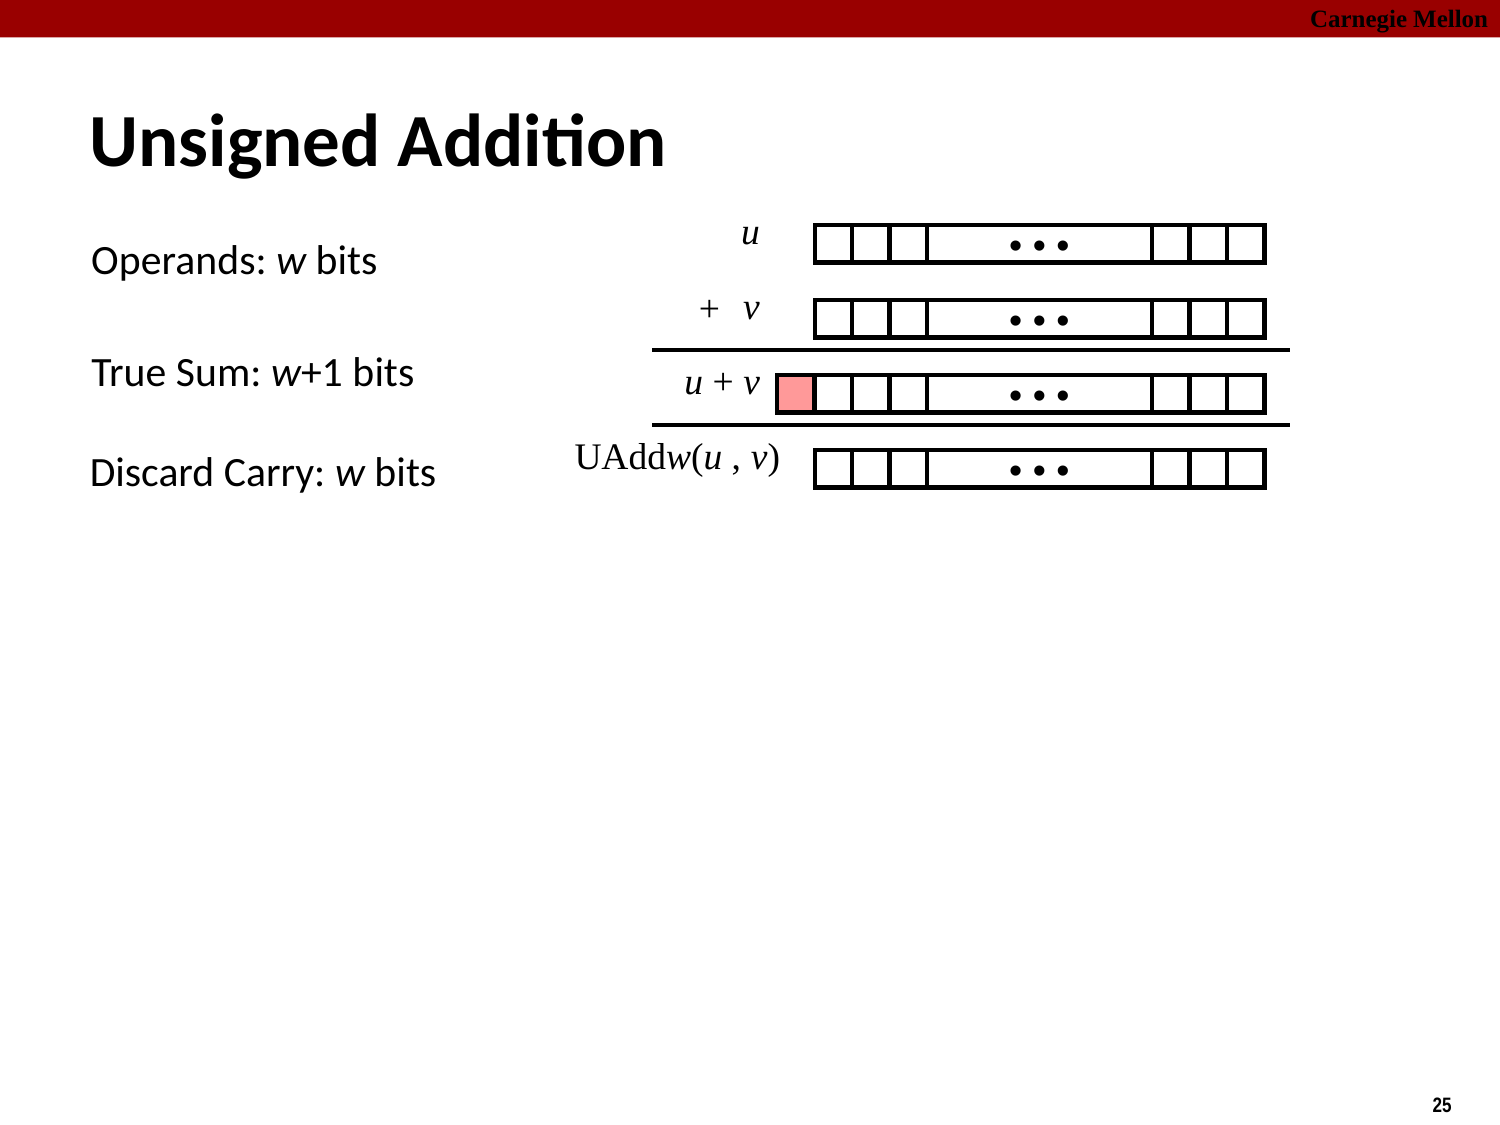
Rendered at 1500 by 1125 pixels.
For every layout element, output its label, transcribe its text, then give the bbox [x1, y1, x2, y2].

text_box u + v [669, 349, 775, 410]
text_box [1152, 375, 1265, 413]
text_box [1152, 450, 1265, 488]
text_box Operands: w bits [76, 224, 393, 290]
text_box UAddw(u , v) [559, 424, 795, 485]
text_box • • • [927, 375, 1152, 413]
text_box True Sum: w+1 bits [76, 337, 430, 403]
text_box [1152, 224, 1265, 263]
text_box [777, 375, 927, 413]
text_box [814, 450, 927, 488]
text_box v [728, 274, 775, 335]
text_box + [684, 276, 736, 336]
title Unsigned Addition [75, 83, 1122, 175]
text_box [814, 299, 927, 338]
text_box Discard Carry: w bits [75, 437, 475, 503]
text_box [814, 224, 927, 263]
text_box u [726, 199, 775, 260]
text_box • • • [927, 224, 1152, 263]
text_box • • • [927, 299, 1152, 338]
text_box [1152, 299, 1265, 338]
text_box • • • [927, 450, 1152, 488]
